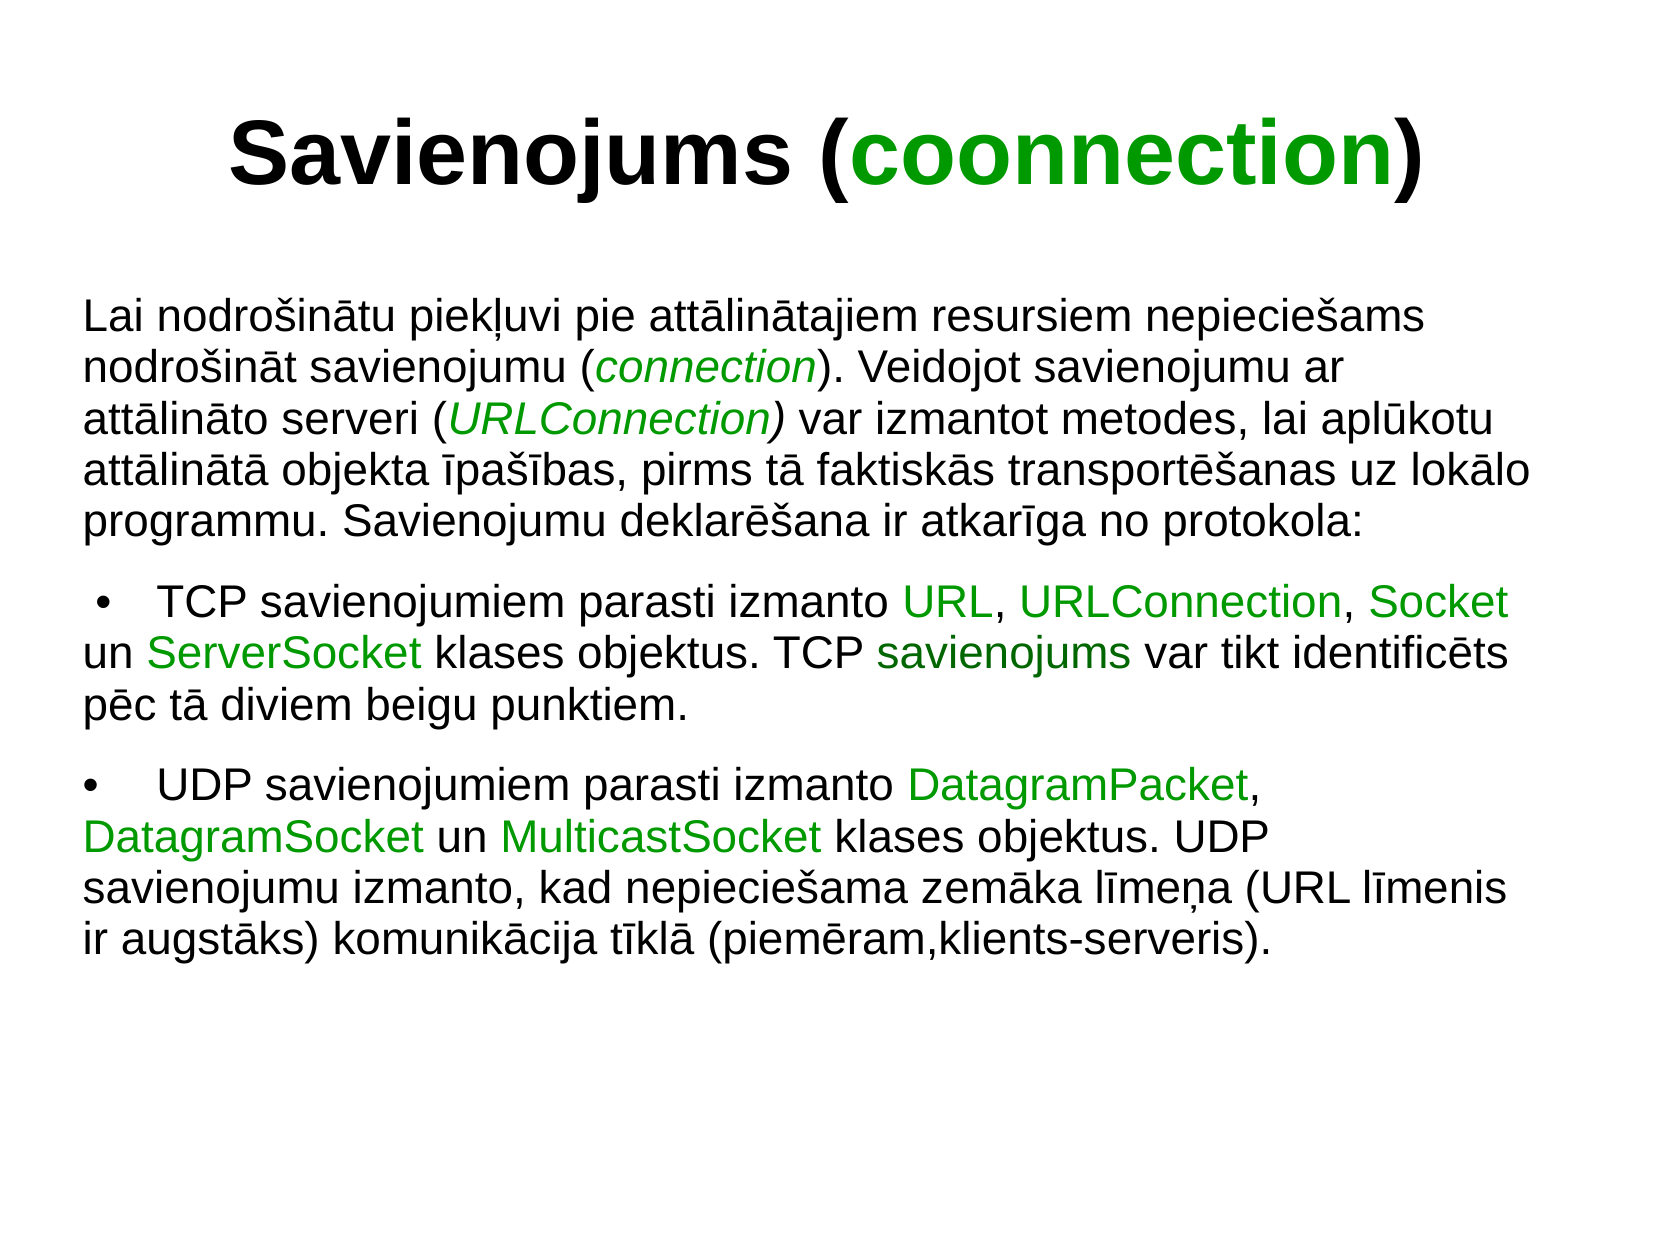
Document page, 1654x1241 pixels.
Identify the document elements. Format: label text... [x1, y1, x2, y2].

title Savienojums (coonnection) [82, 49, 1571, 257]
list Lai nodrošinātu piekļuvi pie attālinātajiem resursiem nepieciešams nodrošināt savienojumu (connection). Veidojot savienojumu ar attālināto serveri (URLConnection) var izmantot metodes, lai aplūkotu attālinātā objekta īpašības, pirms tā faktiskās transportēšanas uz lokālo programmu. Savienojumu deklarēšana ir atkarīga no protokola: • TCP savienojumiem parasti izmanto URL, URLConnection, Socket un ServerSocket klases objektus. TCP savienojums var tikt identificēts pēc tā diviem beigu punktiem. • UDP savienojumiem parasti izmanto DatagramPacket, DatagramSocket un MulticastSocket klases objektus. UDP savienojumu izmanto, kad nepieciešama zemāka līmeņa (URL līmenis ir augstāks) komunikācija tīklā (piemēram,klients-serveris). [82, 290, 1538, 1134]
